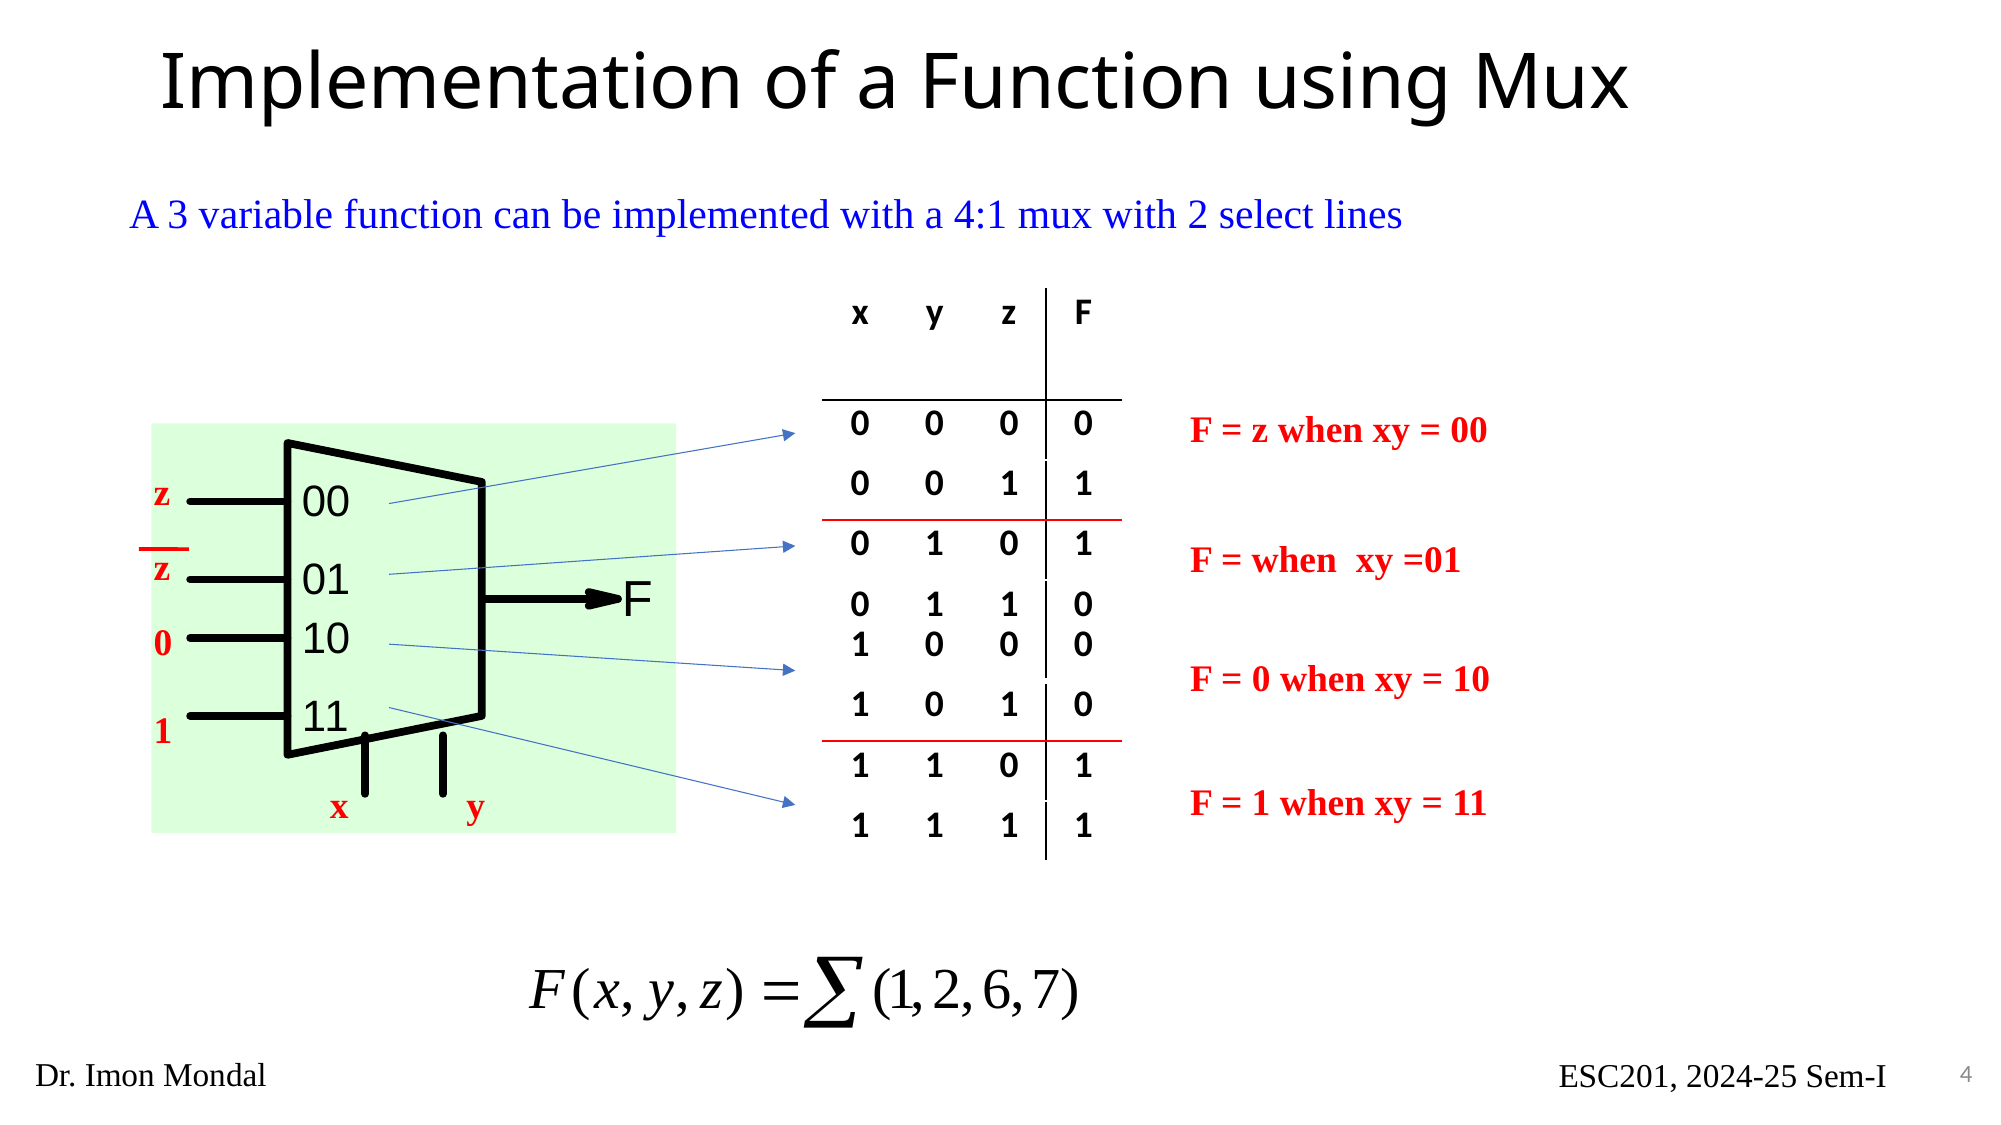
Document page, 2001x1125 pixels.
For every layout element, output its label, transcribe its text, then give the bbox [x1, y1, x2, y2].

table_cell 0 [1047, 684, 1120, 740]
table_header 0 [898, 622, 971, 680]
title Implementation of a Function using Mux [145, 19, 1871, 149]
text_box F = 0 when xy = 10 [1175, 646, 1576, 707]
text_box F = when xy =01 [1175, 528, 1576, 588]
text_box y [451, 773, 501, 834]
table_cell 1 [824, 684, 897, 740]
table_cell 0 [973, 742, 1045, 800]
table_cell 0 [898, 401, 971, 459]
table_cell 1 [1047, 521, 1120, 579]
table_cell 0 [973, 401, 1045, 459]
table_cell 1 [1047, 742, 1120, 800]
table_cell 1 [973, 684, 1045, 740]
table_cell 1 [973, 461, 1045, 519]
text_box A 3 variable function can be implemented with a 4:1 mux with 2 select lines [114, 179, 1684, 245]
table_header 1 [824, 622, 897, 678]
table_cell 1 [1047, 802, 1120, 860]
text_box 0 [138, 610, 190, 671]
table_cell 1 [973, 581, 1045, 620]
table_cell 0 [824, 581, 897, 620]
text_box F = z when xy = 00 [1175, 397, 1576, 458]
text_box x [315, 773, 364, 834]
table_header 0 [1047, 622, 1120, 678]
chart [518, 946, 1092, 1043]
table_cell 1 [898, 742, 971, 800]
table_cell 0 [898, 682, 971, 740]
table_cell 1 [898, 581, 971, 620]
table_header F [1047, 290, 1120, 399]
table_cell 1 [898, 521, 971, 579]
table_header y [898, 290, 971, 399]
table_header 0 [973, 622, 1045, 678]
text_box F = 1 when xy = 11 [1175, 770, 1576, 831]
table_cell 1 [898, 802, 971, 860]
table_cell 0 [824, 401, 897, 459]
table_cell 1 [824, 742, 897, 800]
table_cell 0 [824, 521, 897, 579]
table_header z [973, 290, 1045, 399]
text_box z [138, 535, 214, 596]
table_cell 1 [824, 802, 897, 860]
table_cell 0 [898, 461, 971, 519]
text_box z [138, 460, 190, 521]
table_header x [824, 290, 897, 399]
table_cell 1 [1047, 461, 1120, 519]
table_cell 0 [824, 461, 897, 519]
table_cell 0 [1047, 581, 1120, 620]
text_box 1 [138, 698, 190, 759]
table_cell 1 [973, 802, 1045, 860]
table_cell 0 [1047, 401, 1120, 459]
chart [151, 423, 677, 833]
table_cell 0 [973, 521, 1045, 579]
